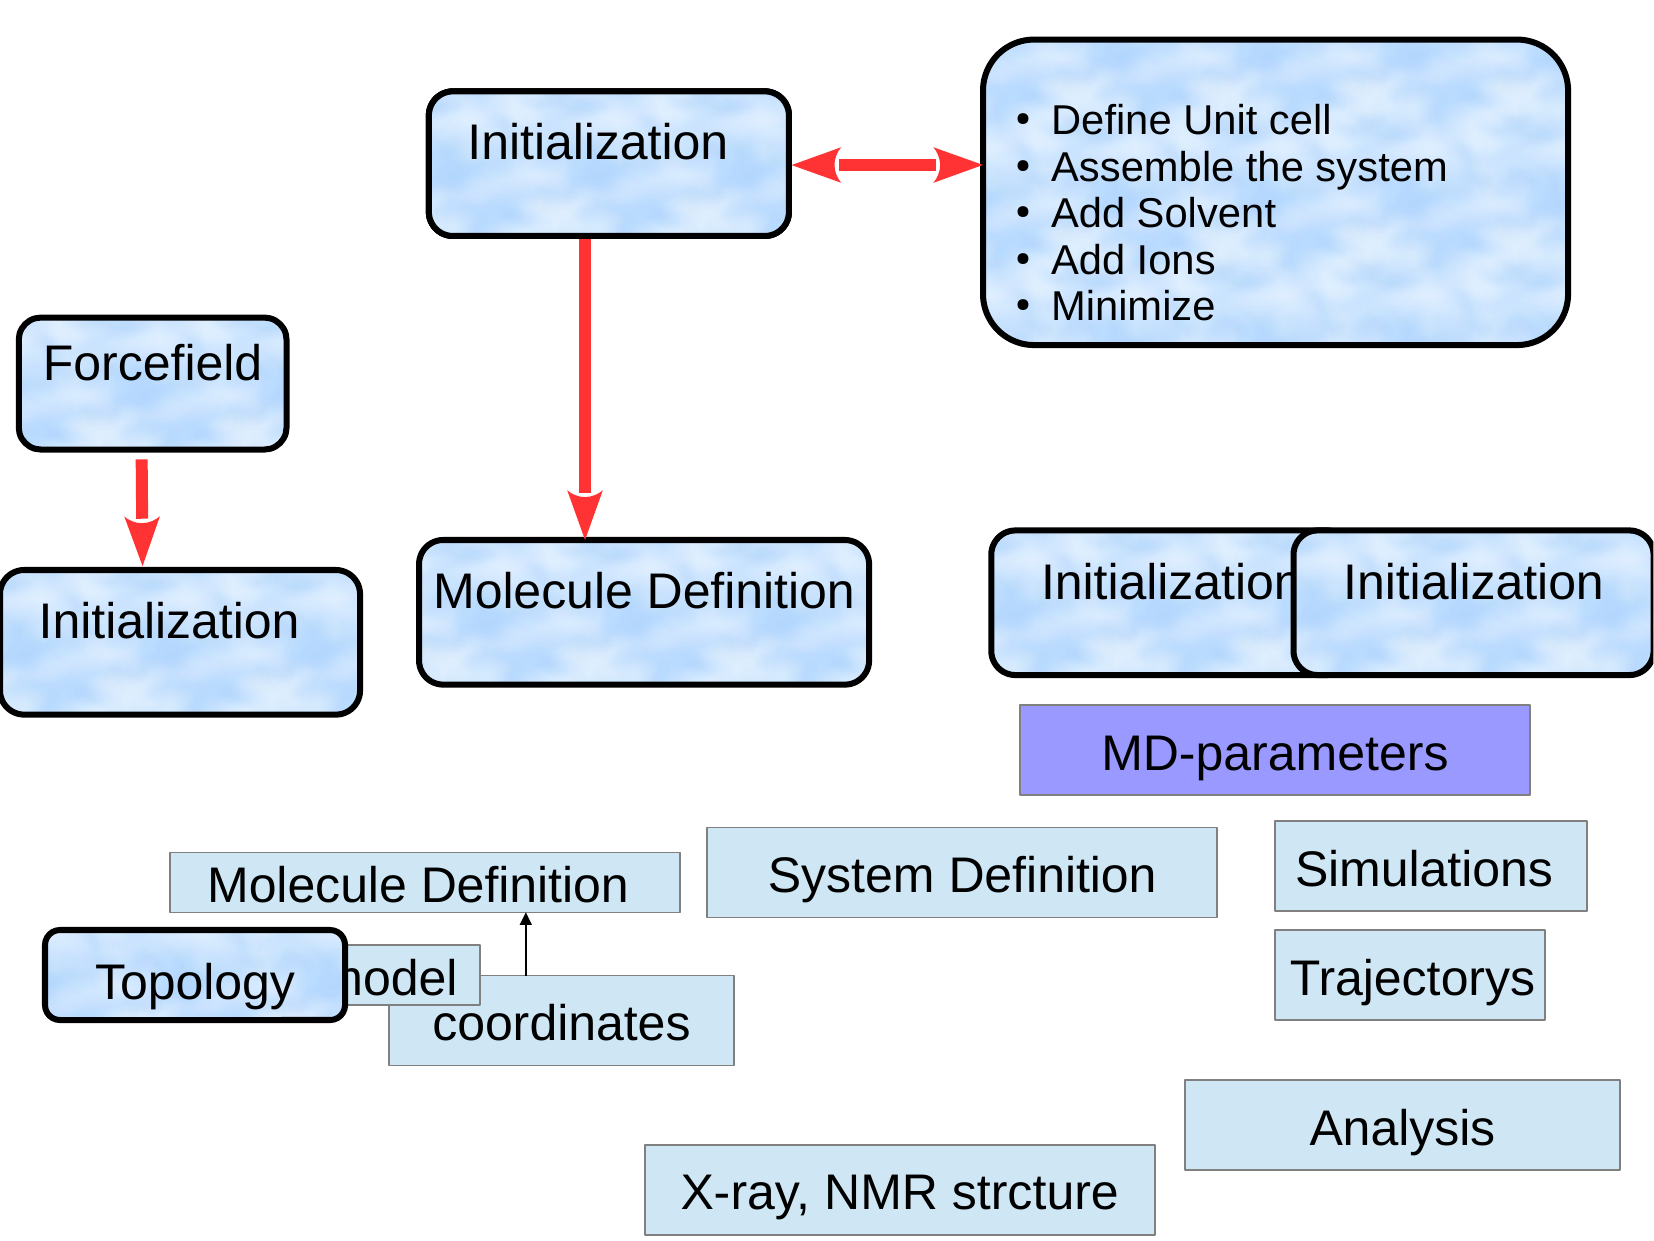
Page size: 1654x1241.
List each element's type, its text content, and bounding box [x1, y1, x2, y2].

text_box Initialization [991, 530, 1316, 676]
text_box Define Unit cell Assemble the system Add Solvent Add Ions Minimize [983, 39, 1569, 346]
text_box X-ray, NMR strcture [645, 1144, 1155, 1236]
text_box Topology [45, 930, 346, 1021]
text_box Molecule Definition [419, 540, 870, 685]
text_box Simulations [1275, 820, 1588, 912]
text_box Trajectorys [1275, 930, 1546, 1021]
text_box Molecule Definition [169, 852, 680, 913]
text_box Analysis [1185, 1080, 1620, 1171]
text_box Initialization [1293, 530, 1654, 676]
text_box Initialization [0, 570, 361, 715]
text_box Forcefield [18, 317, 287, 450]
text_box coordinates [388, 975, 734, 1066]
text_box System Definition [707, 827, 1218, 918]
text_box Initialization [428, 91, 789, 236]
text_box MD-parameters [1020, 705, 1531, 796]
subtitle [0, 15, 1654, 1241]
text_box Homology model [346, 945, 481, 1006]
